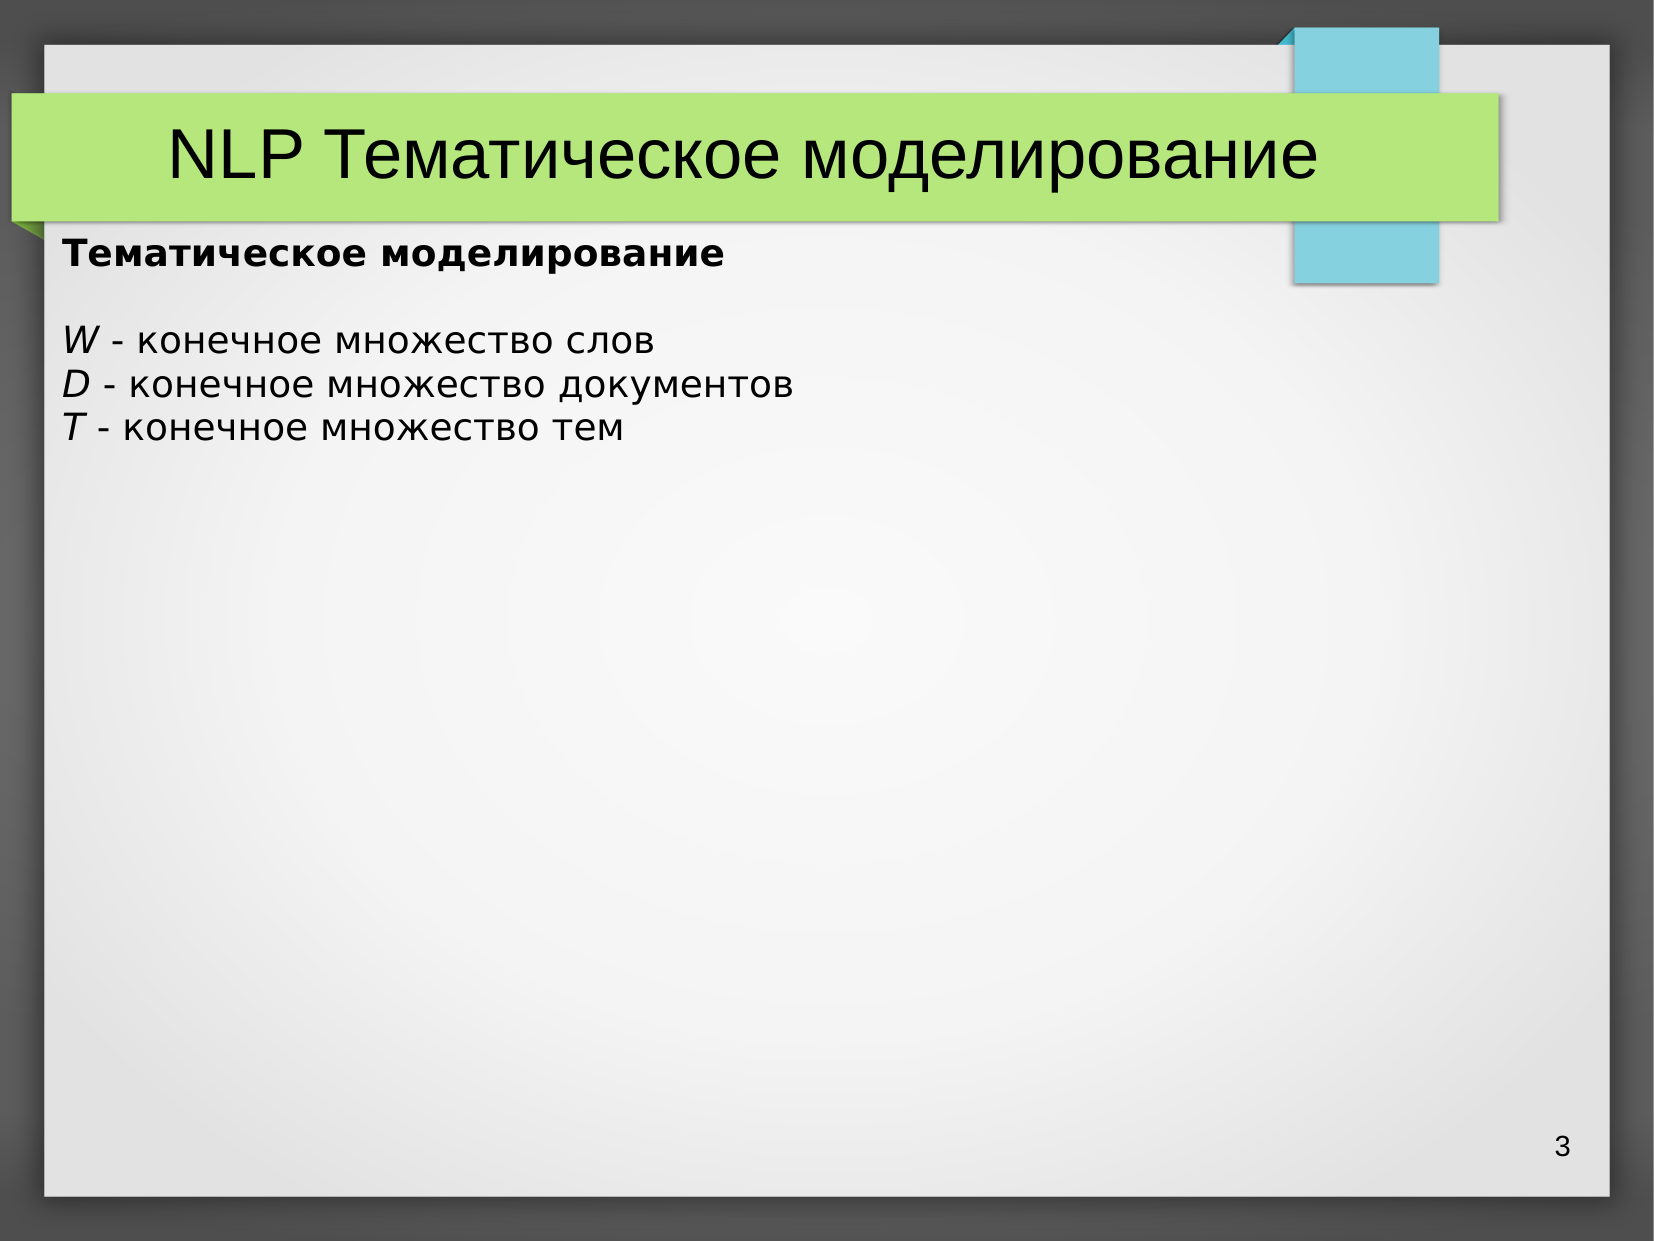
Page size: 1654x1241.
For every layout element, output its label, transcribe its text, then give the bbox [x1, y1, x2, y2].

title NLP Тематическое моделирование [82, 114, 1406, 194]
picture [0, 0, 1654, 1241]
text_box Тематическое моделирование W - конечное множество слов D - конечное множество документов T - конечное множество тем [47, 224, 1595, 1154]
